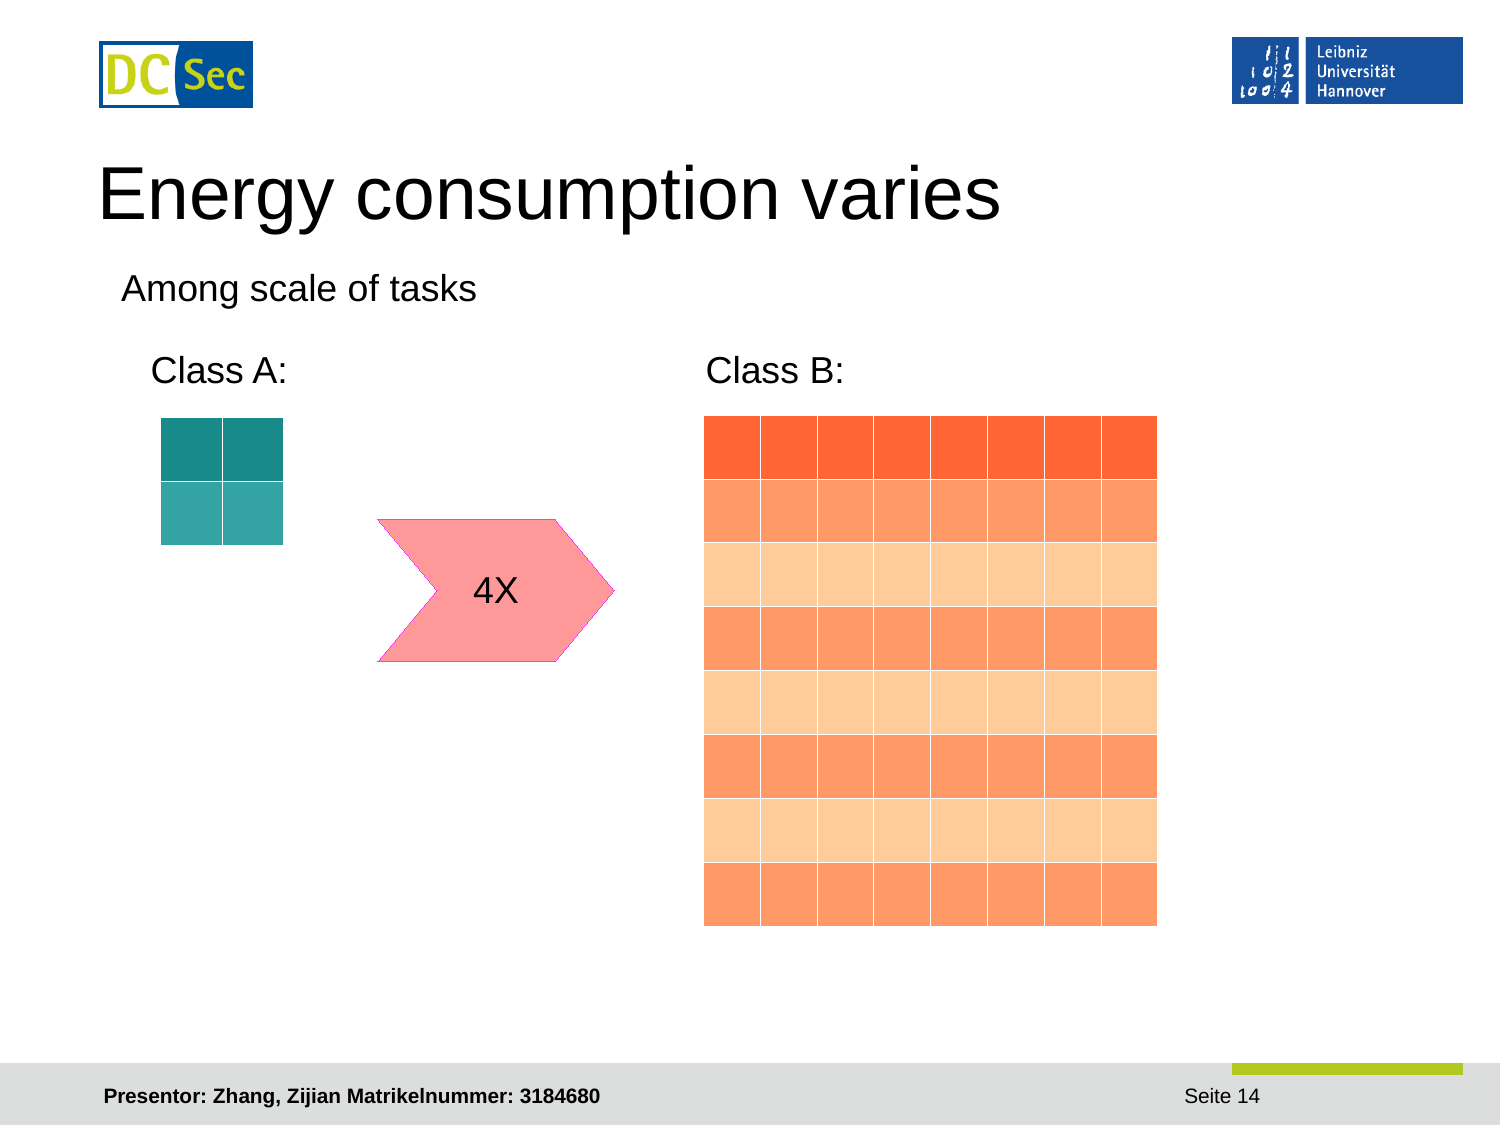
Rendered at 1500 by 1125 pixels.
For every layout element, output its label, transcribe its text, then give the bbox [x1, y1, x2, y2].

table_header [761, 416, 817, 479]
table_cell [1045, 480, 1101, 542]
table_cell [761, 799, 817, 862]
table_cell [818, 480, 873, 542]
text_box Class B: [690, 342, 861, 400]
table_cell [818, 607, 873, 670]
table_cell [1102, 863, 1157, 926]
table_cell [704, 480, 760, 542]
table_cell [874, 607, 930, 670]
table_cell [818, 671, 873, 734]
table_cell [874, 480, 930, 542]
table_cell [1102, 799, 1157, 862]
table_header [1045, 416, 1101, 479]
title Energy consumption varies [82, 137, 1463, 274]
table_cell [1045, 735, 1101, 798]
table_cell [988, 543, 1044, 606]
table_cell [1102, 480, 1157, 542]
table_cell [988, 607, 1044, 670]
table_cell [874, 671, 930, 734]
table_cell [761, 543, 817, 606]
table_cell [818, 735, 873, 798]
table_cell [931, 543, 987, 606]
table_cell [818, 543, 873, 606]
table_cell [874, 543, 930, 606]
table_cell [223, 482, 283, 545]
table_cell [1102, 607, 1157, 670]
table_cell [818, 799, 873, 862]
table_cell [1045, 543, 1101, 606]
table_cell [704, 607, 760, 670]
table_cell [704, 735, 760, 798]
table_cell [931, 863, 987, 926]
table_cell [988, 671, 1044, 734]
table_cell [761, 863, 817, 926]
table_header [1102, 416, 1157, 479]
table_cell [988, 863, 1044, 926]
table_cell [931, 671, 987, 734]
table_cell [931, 607, 987, 670]
picture [1232, 37, 1463, 104]
table_cell [1045, 607, 1101, 670]
table_header [161, 418, 222, 481]
text_box 4X [377, 519, 615, 662]
table_cell [1102, 671, 1157, 734]
table_cell [761, 671, 817, 734]
table_cell [988, 480, 1044, 542]
table_header [874, 416, 930, 479]
table_header [704, 416, 760, 479]
text_box Among scale of tasks [106, 259, 591, 319]
table_cell [1102, 543, 1157, 606]
table_cell [761, 480, 817, 542]
table_cell [931, 480, 987, 542]
table_header [931, 416, 987, 479]
table_cell [704, 863, 760, 926]
table_cell [874, 799, 930, 862]
table_header [818, 416, 873, 479]
table_cell [704, 671, 760, 734]
table_header [988, 416, 1044, 479]
table_cell [931, 799, 987, 862]
table_cell [874, 735, 930, 798]
table_cell [761, 735, 817, 798]
picture [99, 41, 253, 108]
table_cell [1045, 671, 1101, 734]
table_cell [161, 482, 222, 545]
table_cell [704, 543, 760, 606]
text_box Presentor: Zhang, Zijian Matrikelnummer: 3184680 [88, 1074, 1181, 1125]
table_cell [1045, 799, 1101, 862]
table_cell [988, 735, 1044, 798]
table_cell [931, 735, 987, 798]
table_cell [704, 799, 760, 862]
table_cell [1045, 863, 1101, 926]
table_cell [988, 799, 1044, 862]
table_cell [874, 863, 930, 926]
table_header [223, 418, 283, 481]
text_box Class A: [135, 342, 303, 400]
table_cell [1102, 735, 1157, 798]
table_cell [761, 607, 817, 670]
table_cell [818, 863, 873, 926]
